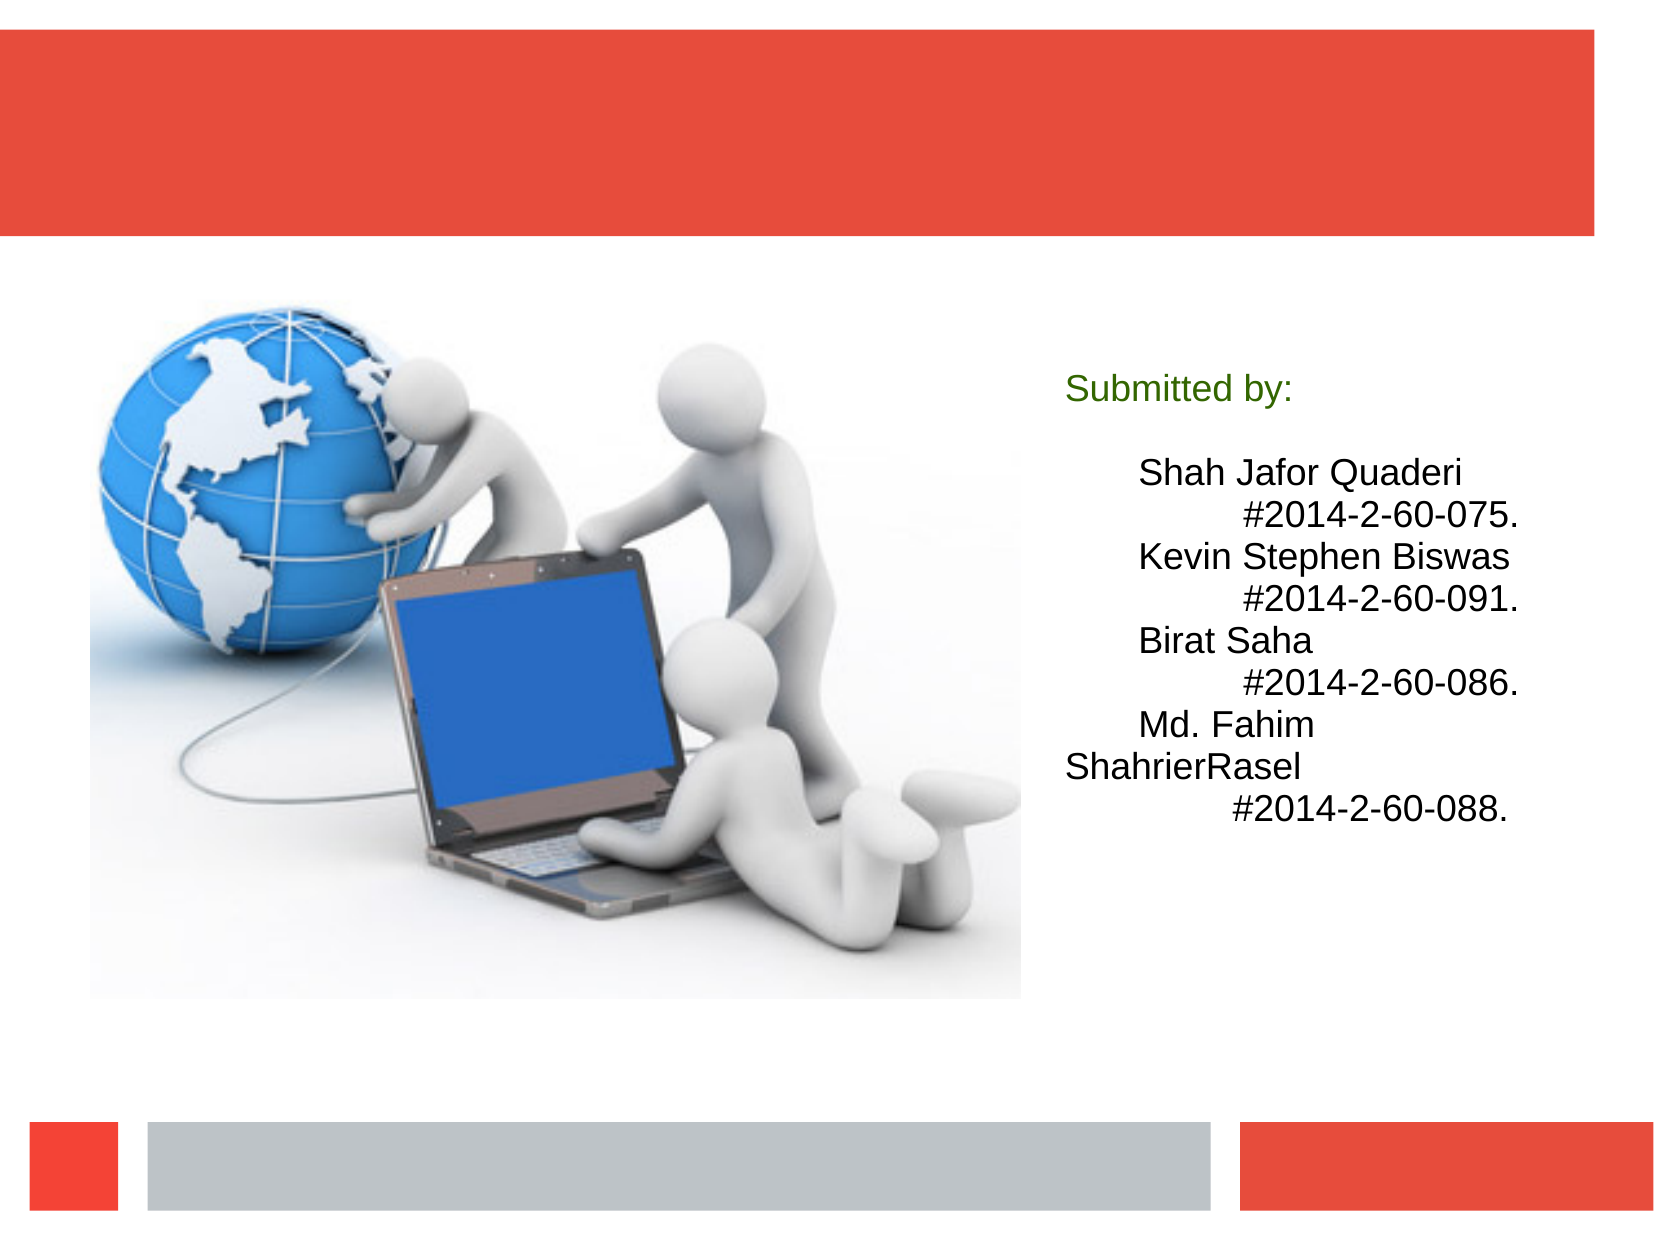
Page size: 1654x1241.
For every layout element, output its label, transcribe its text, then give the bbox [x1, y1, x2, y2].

text_box Submitted by: Shah Jafor Quaderi #2014-2-60-075. Kevin Stephen Biswas #2014-2-60-091. Birat Saha #2014-2-60-086. Md. Fahim ShahrierRasel #2014-2-60-088. [1050, 360, 1576, 931]
picture [90, 239, 1021, 999]
